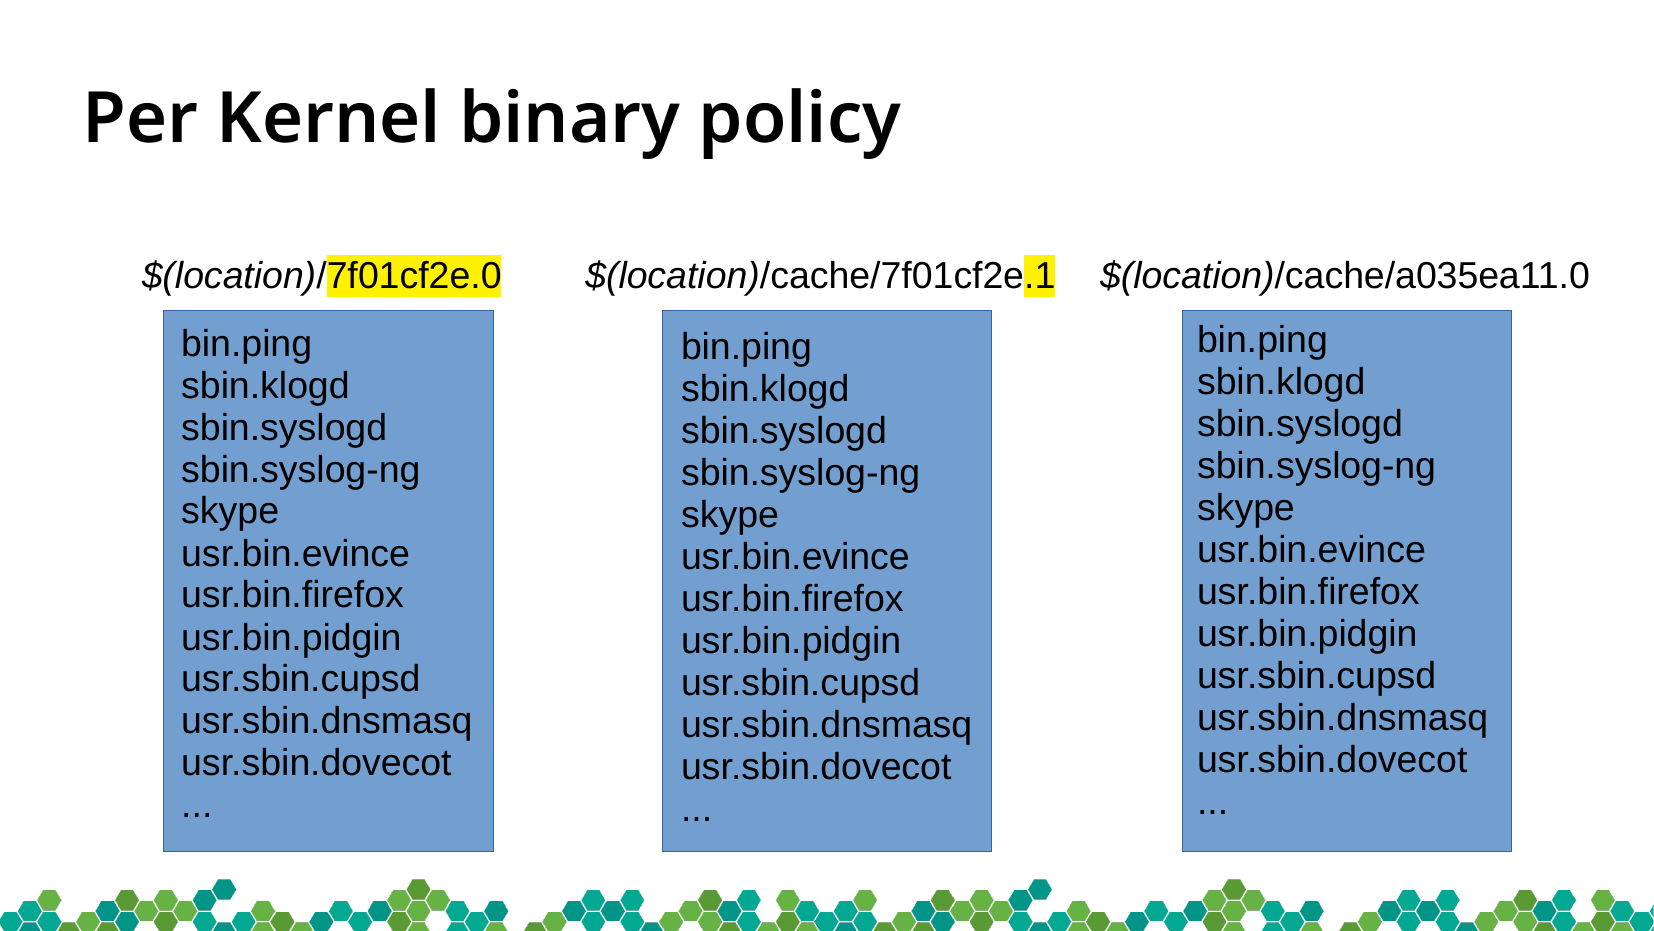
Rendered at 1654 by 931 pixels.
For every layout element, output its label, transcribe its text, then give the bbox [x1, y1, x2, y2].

text_box $(location)/7f01cf2e.0 [127, 247, 517, 305]
text_box [1504, 310, 1512, 852]
text_box bin.ping sbin.klogd sbin.syslogd sbin.syslog-ng skype usr.bin.evince usr.bin.firefox usr.bin.pidgin usr.sbin.cupsd usr.sbin.dnsmasq usr.sbin.dovecot ... [666, 318, 988, 880]
text_box [163, 310, 494, 852]
picture [0, 871, 1654, 931]
text_box bin.ping sbin.klogd sbin.syslogd sbin.syslog-ng skype usr.bin.evince usr.bin.firefox usr.bin.pidgin usr.sbin.cupsd usr.sbin.dnsmasq usr.sbin.dovecot ... [166, 314, 488, 876]
title Per Kernel binary policy [82, 37, 1571, 193]
text_box bin.ping sbin.klogd sbin.syslogd sbin.syslog-ng skype usr.bin.evince usr.bin.firefox usr.bin.pidgin usr.sbin.cupsd usr.sbin.dnsmasq usr.sbin.dovecot ... [1182, 310, 1504, 872]
text_box $(location)/cache/7f01cf2e.1 [570, 247, 1071, 305]
text_box [662, 310, 992, 852]
text_box $(location)/cache/a035ea11.0 [1085, 246, 1608, 304]
